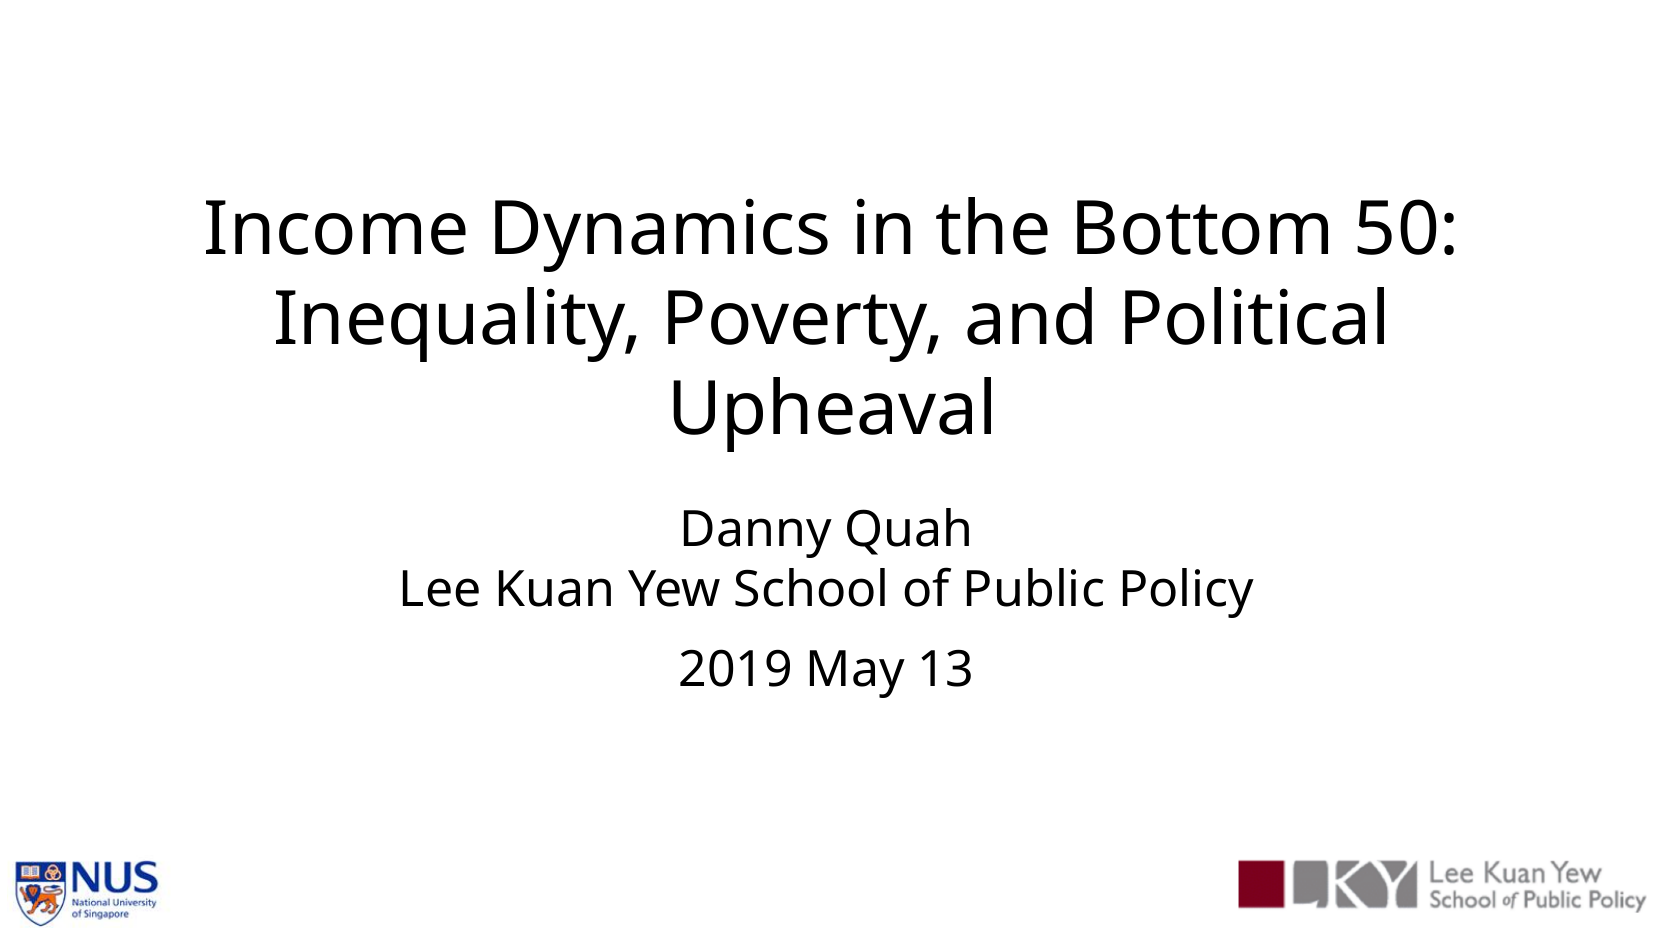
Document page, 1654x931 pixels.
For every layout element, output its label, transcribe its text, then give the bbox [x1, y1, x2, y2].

picture [7, 855, 175, 928]
title Income Dynamics in the Bottom 50: Inequality, Poverty, and Political Upheaval [165, 152, 1501, 477]
picture [1228, 855, 1652, 917]
subtitle Danny Quah Lee Kuan Yew School of Public Policy 2019 May 13 [206, 488, 1447, 713]
